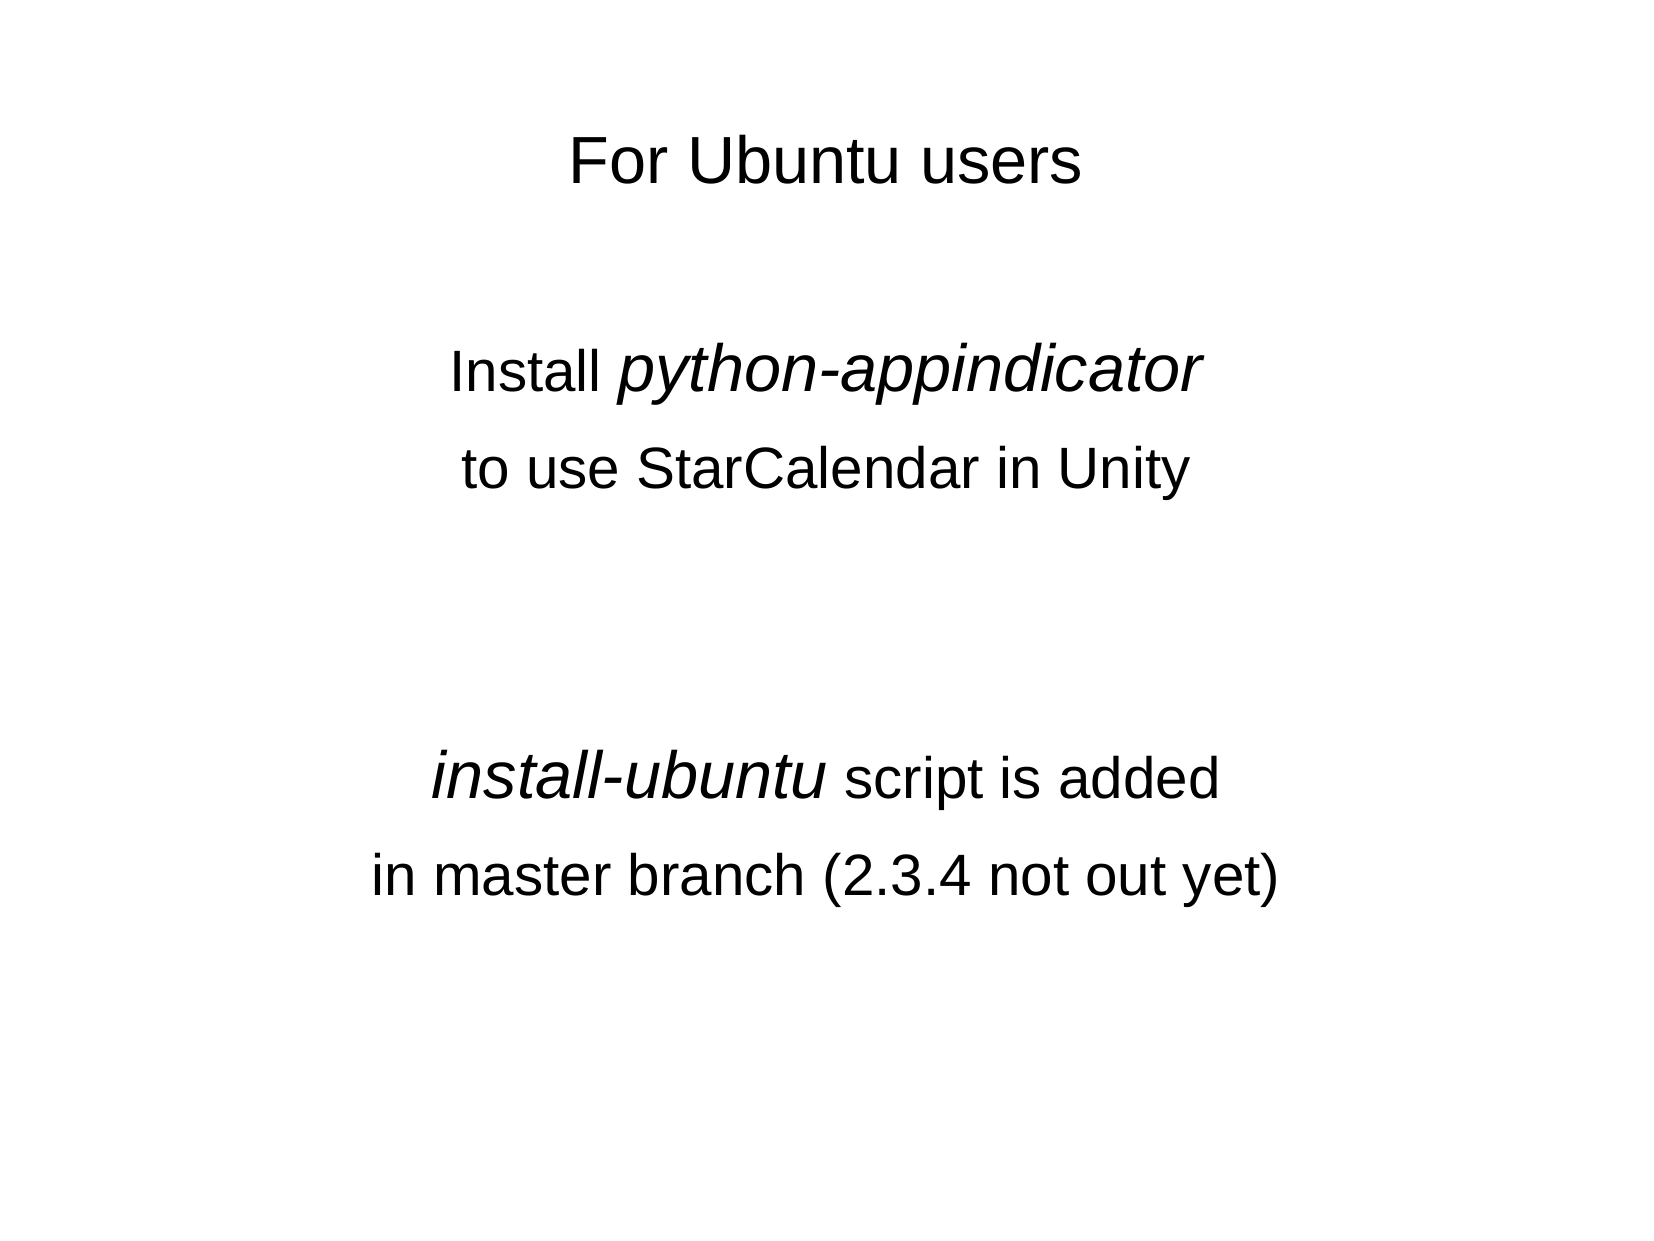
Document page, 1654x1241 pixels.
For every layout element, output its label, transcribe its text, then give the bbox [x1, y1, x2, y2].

list For Ubuntu users Install python-appindicator to use StarCalendar in Unity install-ubuntu script is added in master branch (2.3.4 not out yet) [82, 122, 1571, 1218]
